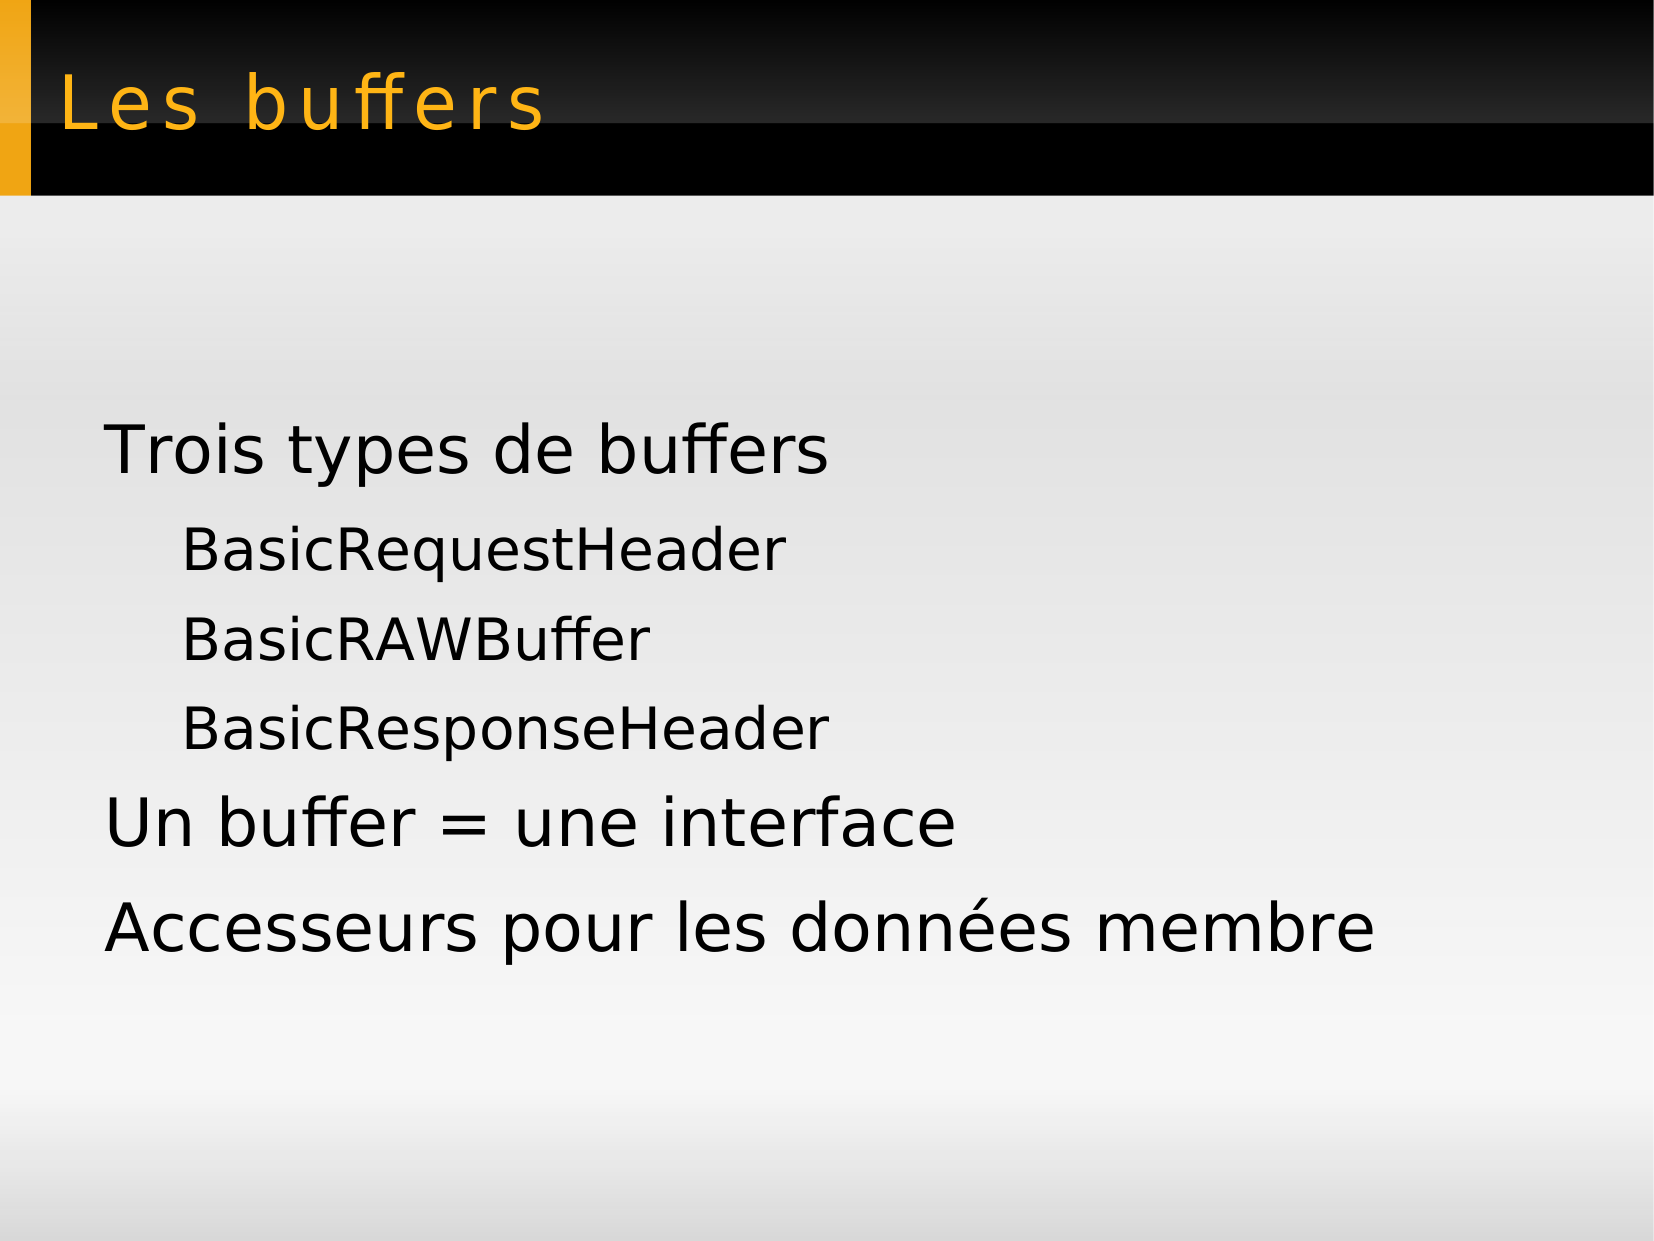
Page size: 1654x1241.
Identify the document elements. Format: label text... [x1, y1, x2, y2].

list Trois types de buffers BasicRequestHeader BasicRAWBuffer BasicResponseHeader Un buffer = une interface Accesseurs pour les données membre [86, 412, 1576, 1098]
title Les buffers [59, 29, 1270, 178]
picture [0, 0, 1654, 1241]
